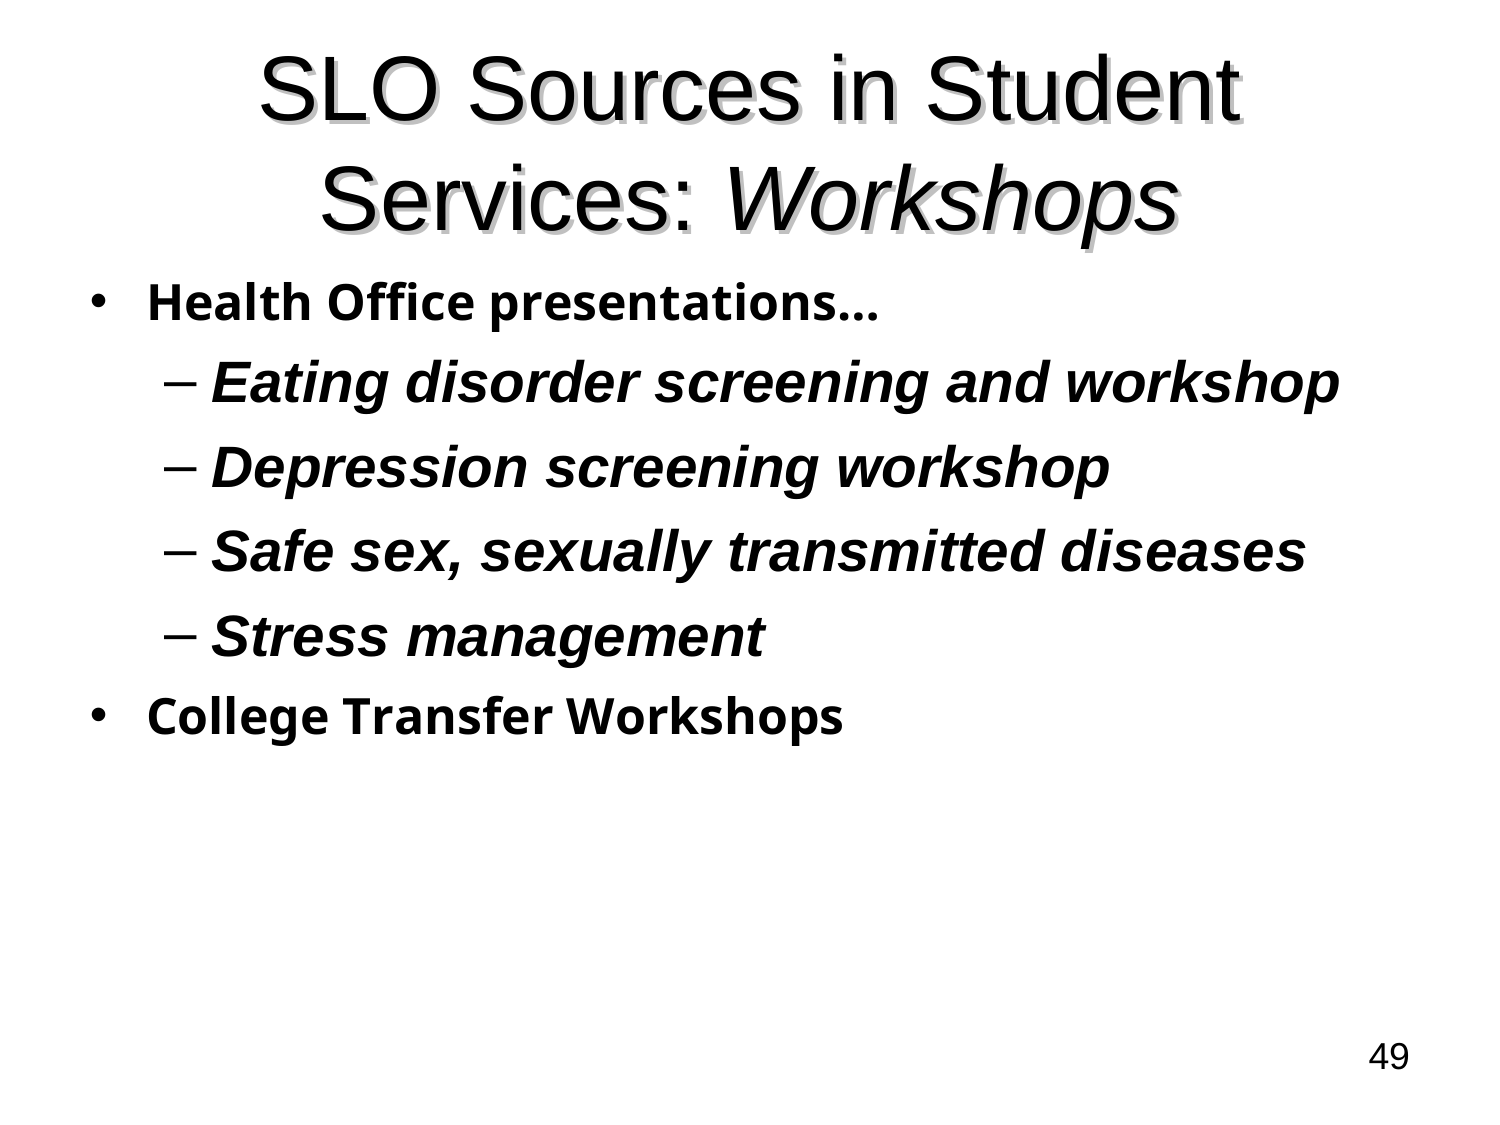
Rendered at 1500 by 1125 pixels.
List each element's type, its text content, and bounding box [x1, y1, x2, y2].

title SLO Sources in Student Services: Workshops [75, 45, 1426, 233]
list Health Office presentations… Eating disorder screening and workshop Depression screening workshop Safe sex, sexually transmitted diseases Stress management College Transfer Workshops [75, 262, 1426, 1005]
